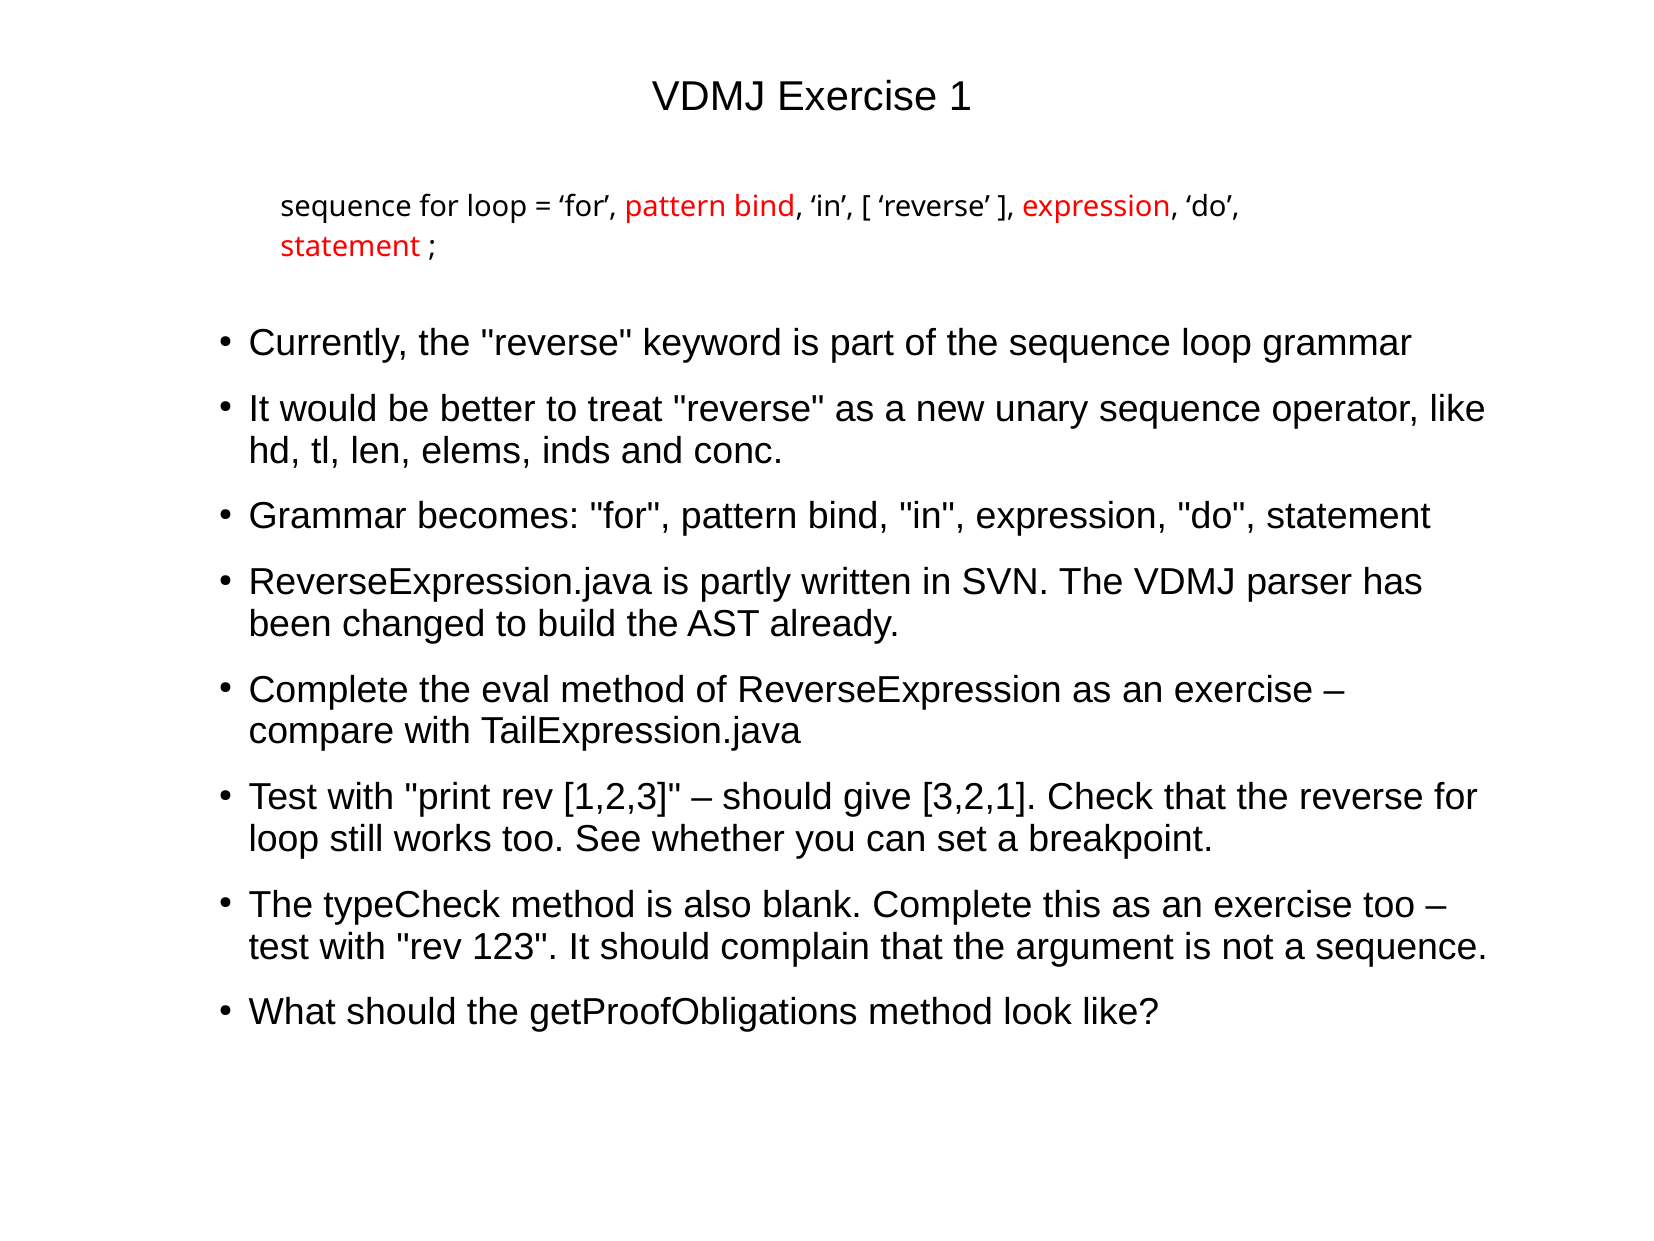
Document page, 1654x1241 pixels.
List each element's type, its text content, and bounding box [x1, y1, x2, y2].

text_box Currently, the "reverse" keyword is part of the sequence loop grammar It would be better to treat "reverse" as a new unary sequence operator, like hd, tl, len, elems, inds and conc. Grammar becomes: "for", pattern bind, "in", expression, "do", statement ReverseExpression.java is partly written in SVN. The VDMJ parser has been changed to build the AST already. Complete the eval method of ReverseExpression as an exercise – compare with TailExpression.java Test with "print rev [1,2,3]" – should give [3,2,1]. Check that the reverse for loop still works too. See whether you can set a breakpoint. The typeCheck method is also blank. Complete this as an exercise too – test with "rev 123". It should complain that the argument is not a sequence. What should the getProofObligations method look like? [204, 314, 1504, 1041]
text_box sequence for loop = ‘for’, pattern bind, ‘in’, [ ‘reverse’ ], expression, ‘do’, statement ; [265, 183, 1388, 266]
text_box VDMJ Exercise 1 [531, 47, 1093, 144]
